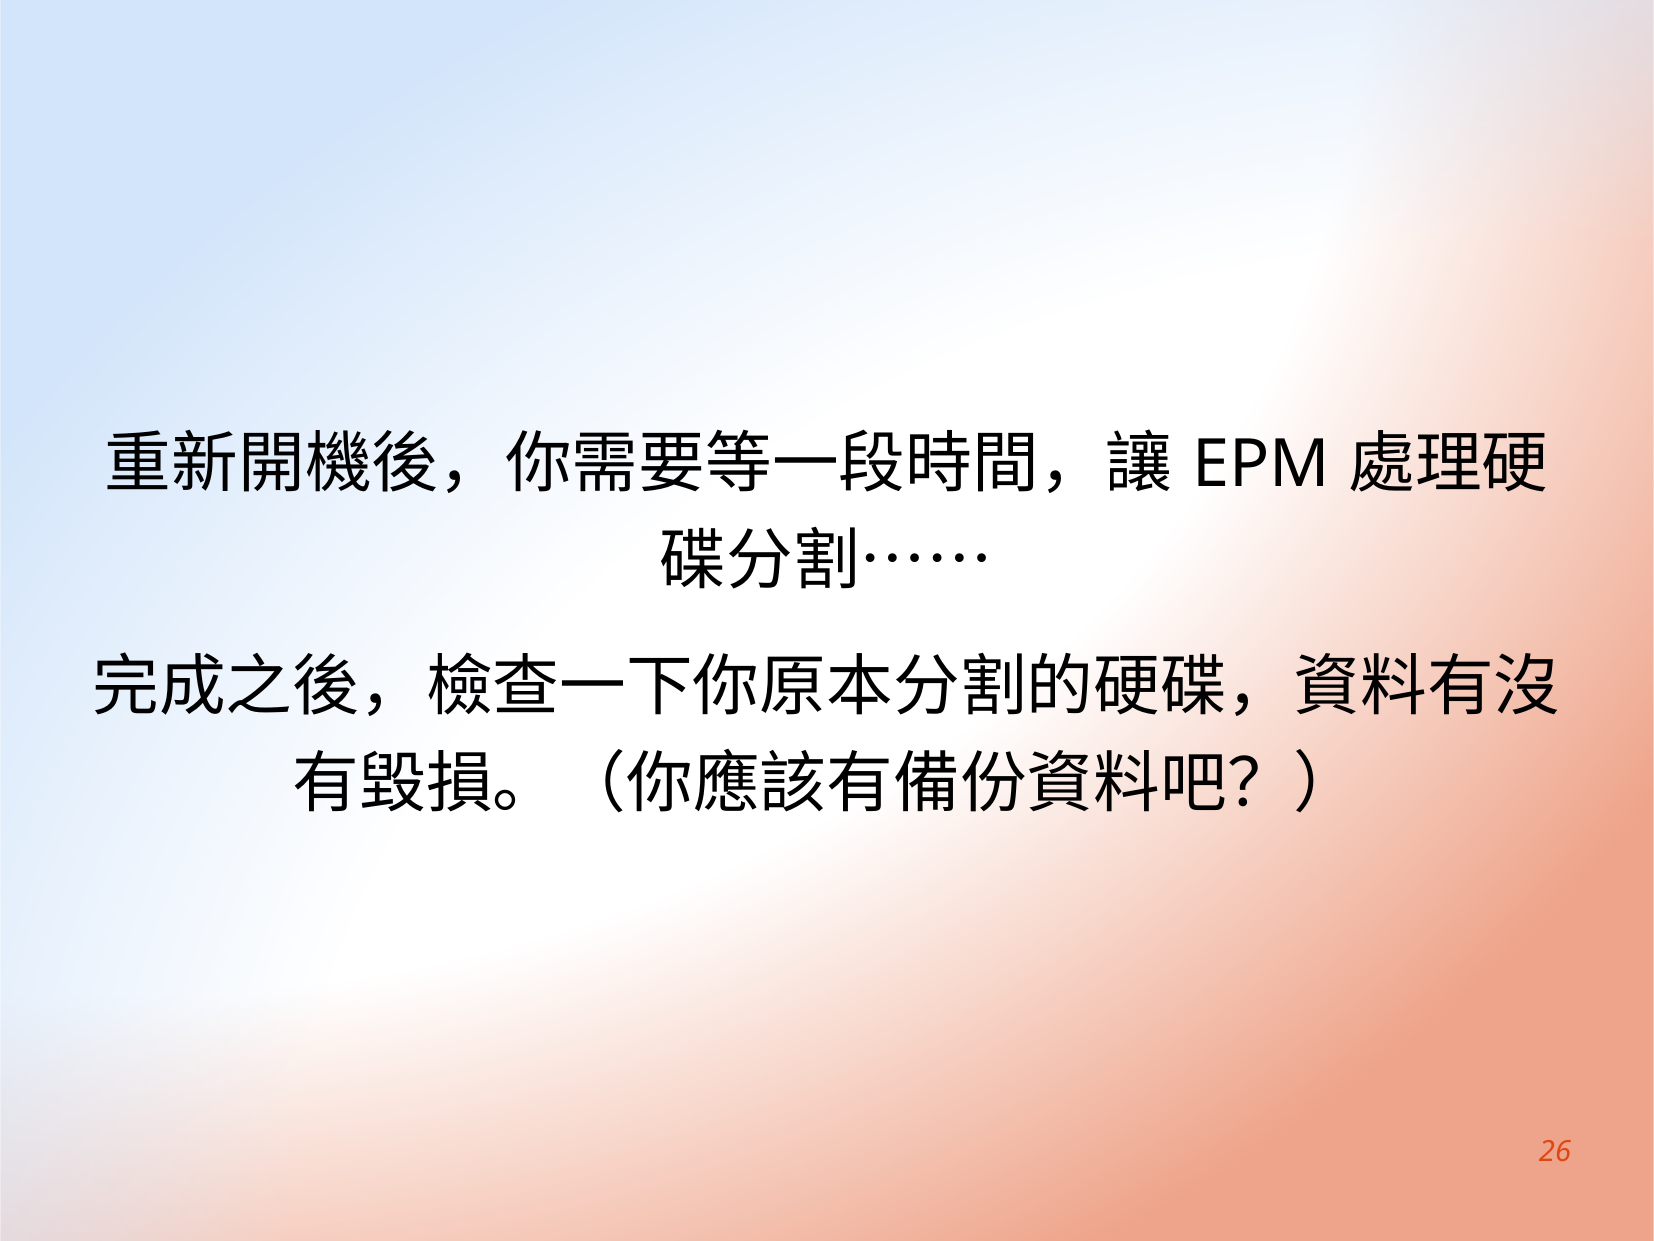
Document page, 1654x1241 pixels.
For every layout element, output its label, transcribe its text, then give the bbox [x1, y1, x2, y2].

picture [0, 0, 1654, 1241]
subtitle 重新開機後，你需要等一段時間，讓EPM處理硬碟分割…… 完成之後，檢查一下你原本分割的硬碟，資料有沒有毀損。（你應該有備份資料吧？） [82, 49, 1571, 1186]
